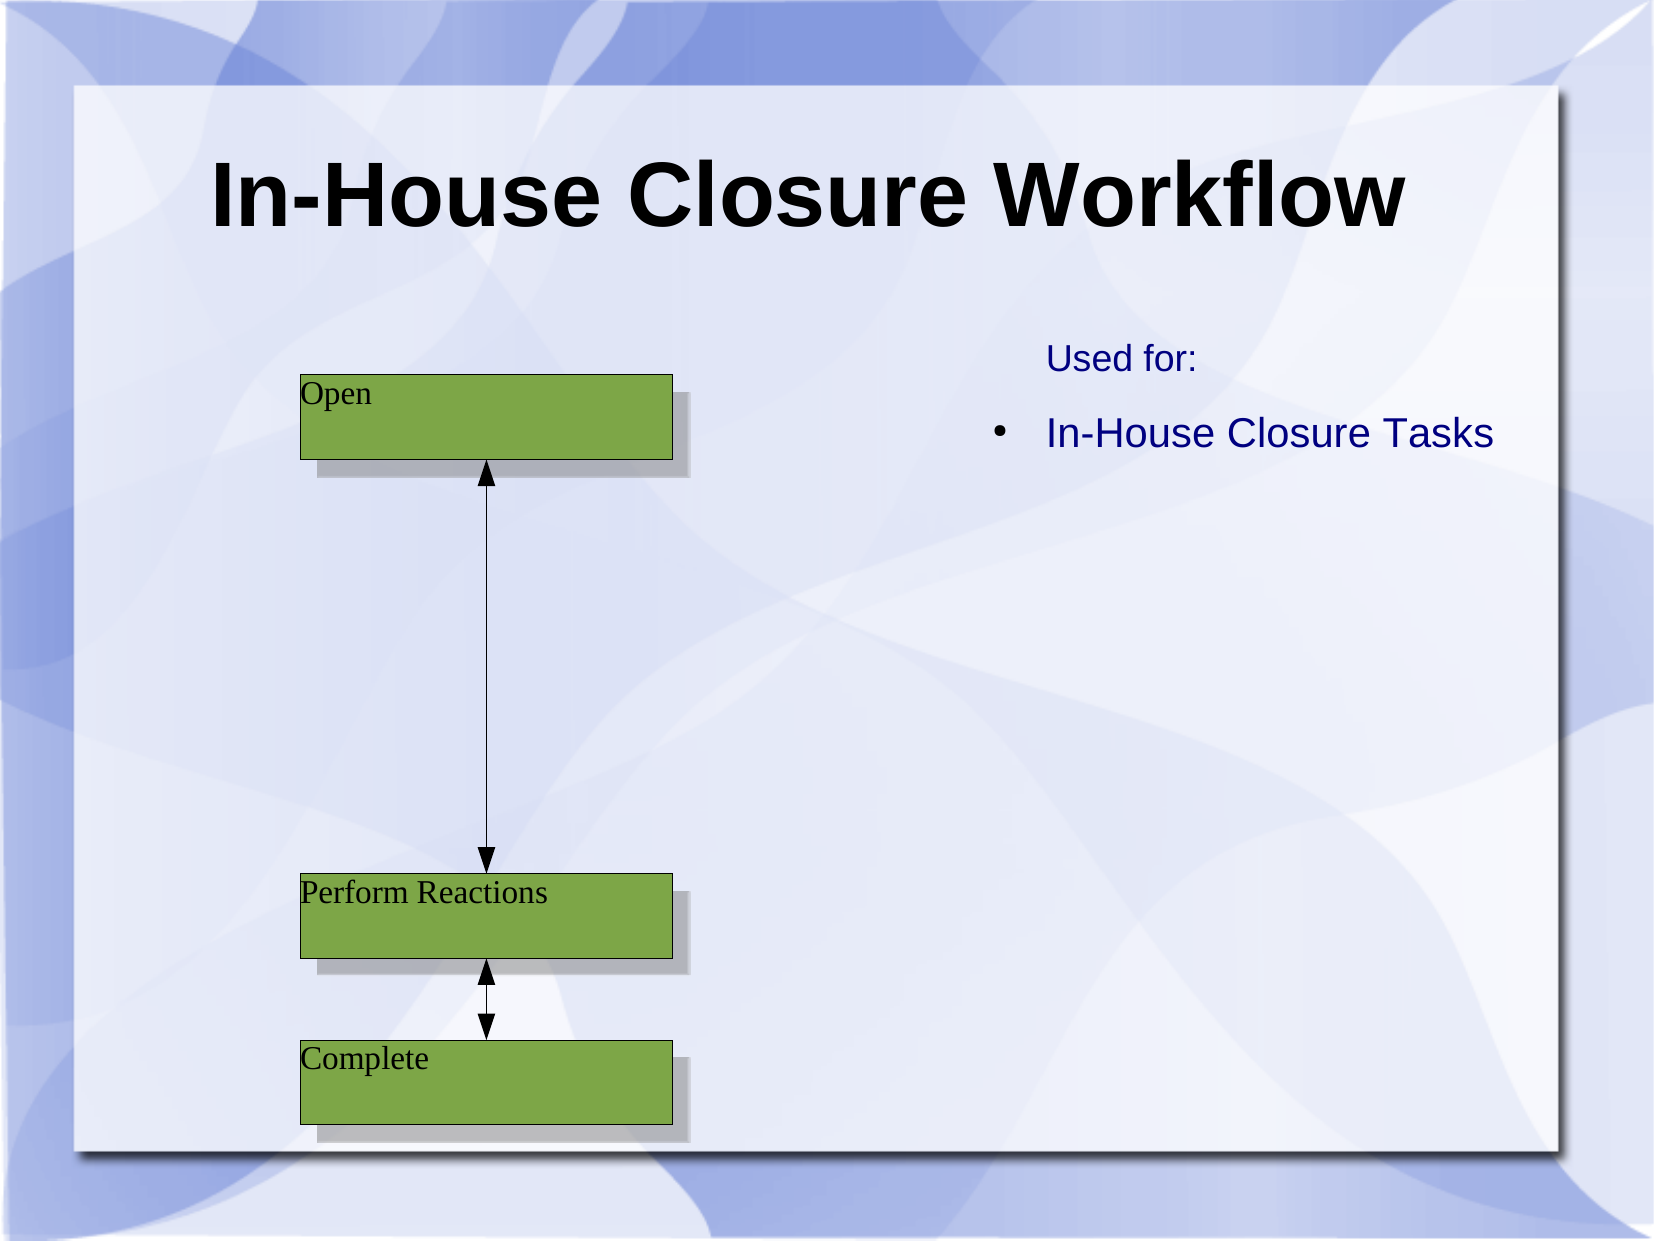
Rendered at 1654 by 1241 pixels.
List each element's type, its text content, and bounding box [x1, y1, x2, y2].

text_box Complete [300, 1040, 673, 1125]
list Used for: In-House Closure Tasks [975, 337, 1654, 751]
title In-House Closure Workflow [82, 90, 1536, 298]
text_box Perform Reactions [300, 873, 673, 959]
picture [0, 0, 1654, 1241]
text_box Open [300, 374, 673, 460]
